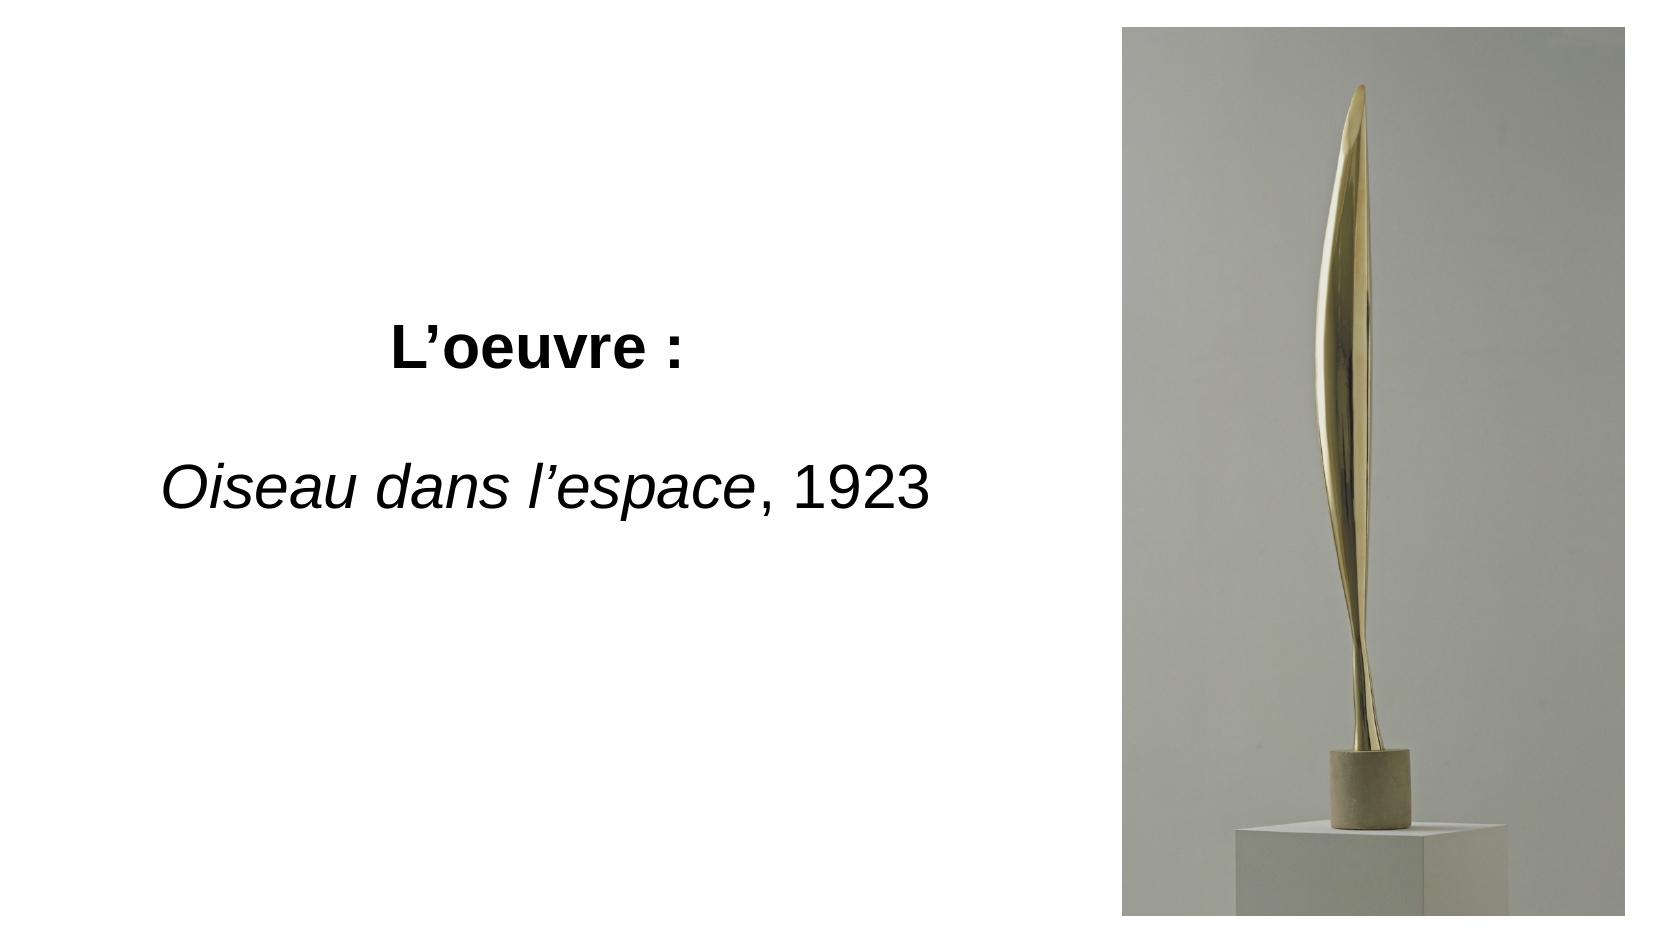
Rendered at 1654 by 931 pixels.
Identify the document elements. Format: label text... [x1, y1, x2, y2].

text_box L’oeuvre : Oiseau dans l’espace, 1923 [0, 184, 1093, 650]
picture [1122, 27, 1625, 916]
